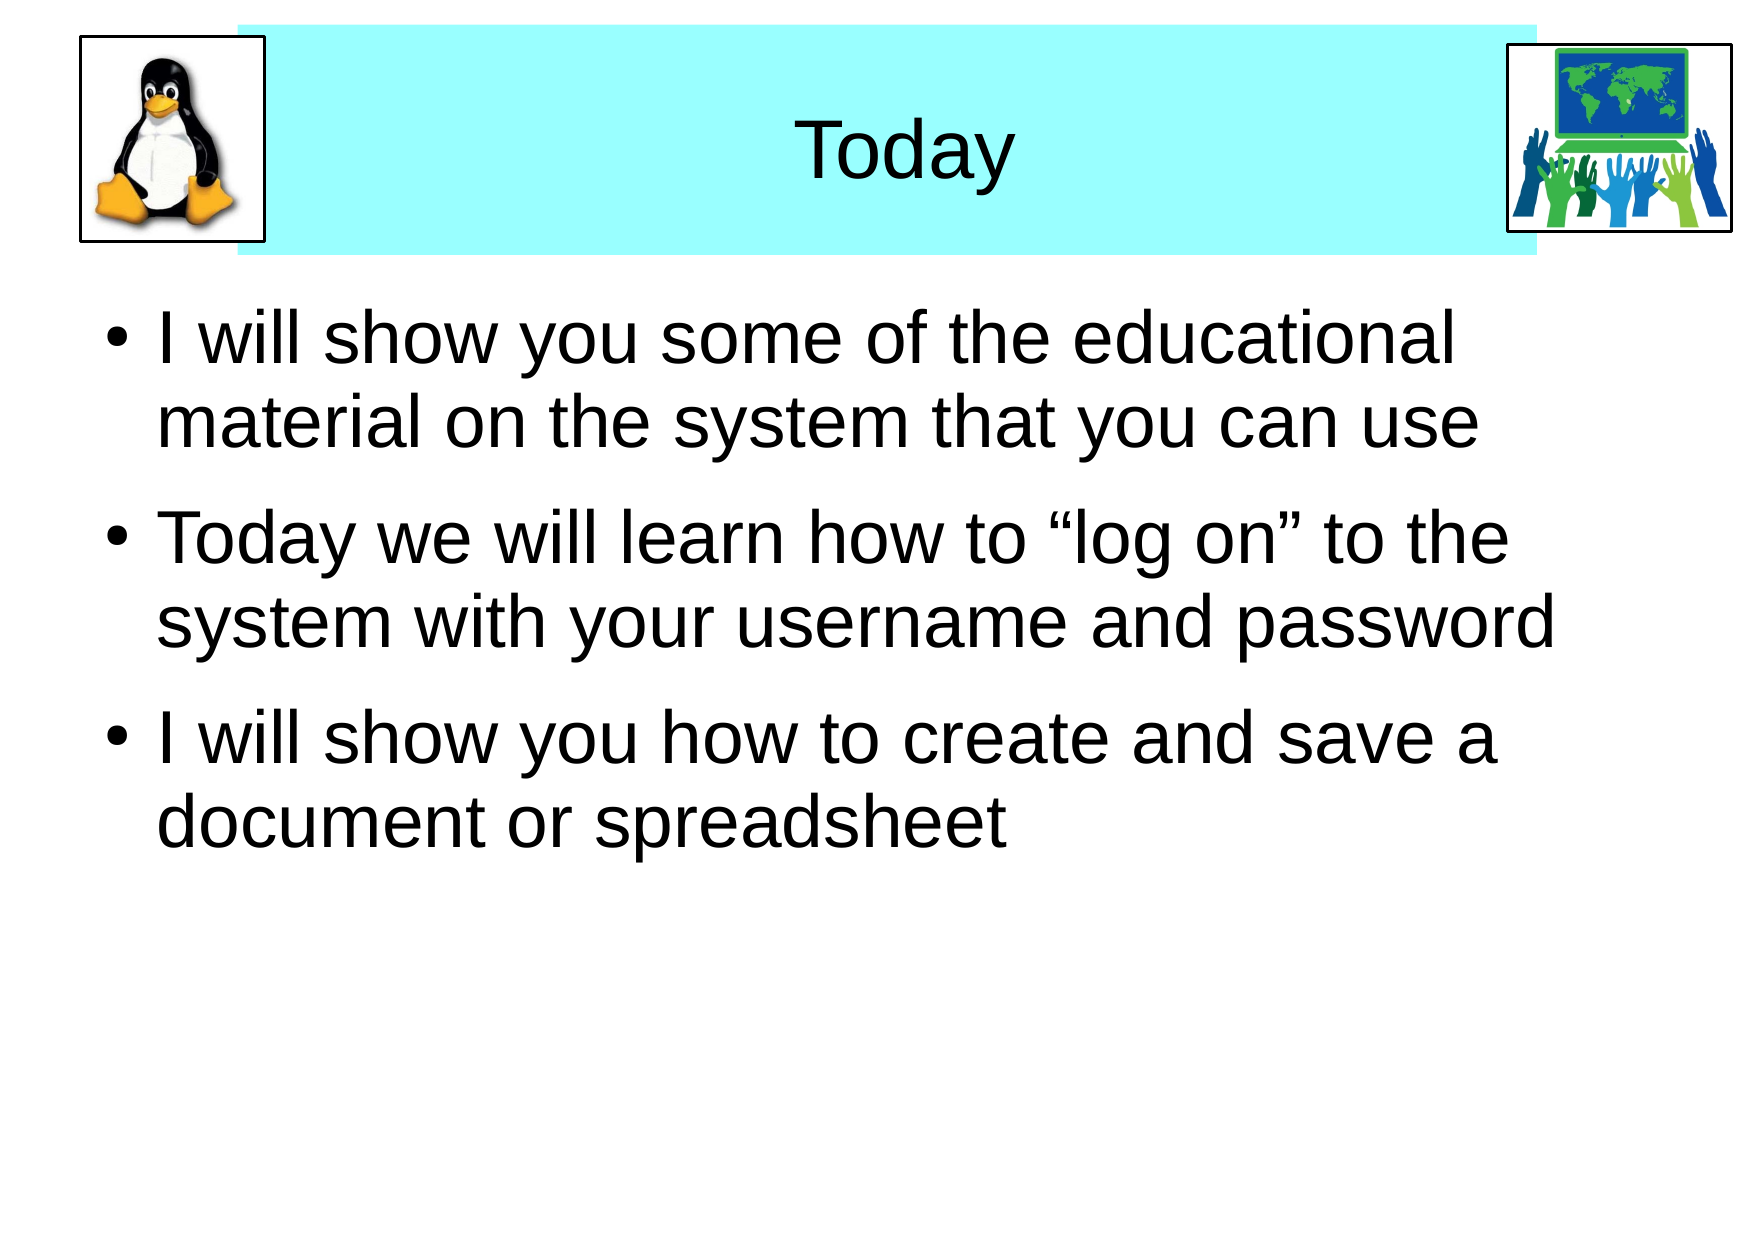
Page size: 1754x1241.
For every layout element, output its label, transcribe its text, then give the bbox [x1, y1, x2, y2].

title Today [294, 47, 1516, 252]
picture [82, 38, 263, 240]
picture [1509, 46, 1730, 230]
list I will show you some of the educational material on the system that you can use Today we will learn how to “log on” to the system with your username and password I will show you how to create and save a document or spreadsheet [86, 295, 1665, 1016]
